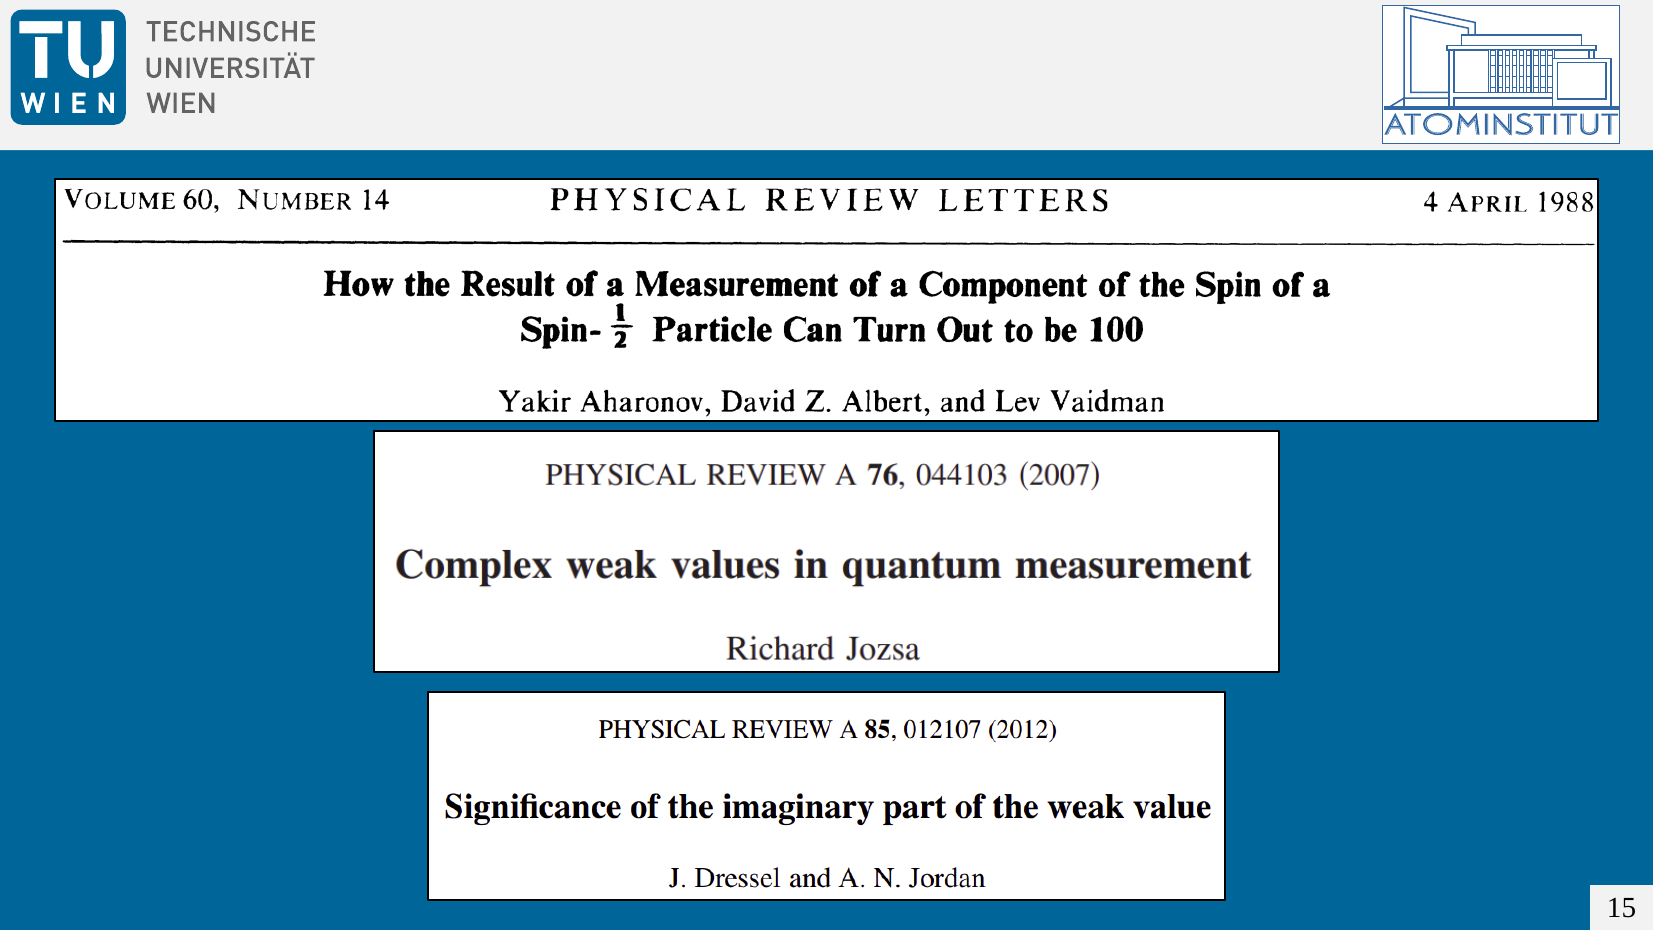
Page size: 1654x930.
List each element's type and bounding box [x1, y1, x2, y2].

picture [375, 431, 1278, 672]
picture [1382, 5, 1620, 144]
picture [428, 692, 1224, 900]
picture [55, 180, 1598, 420]
